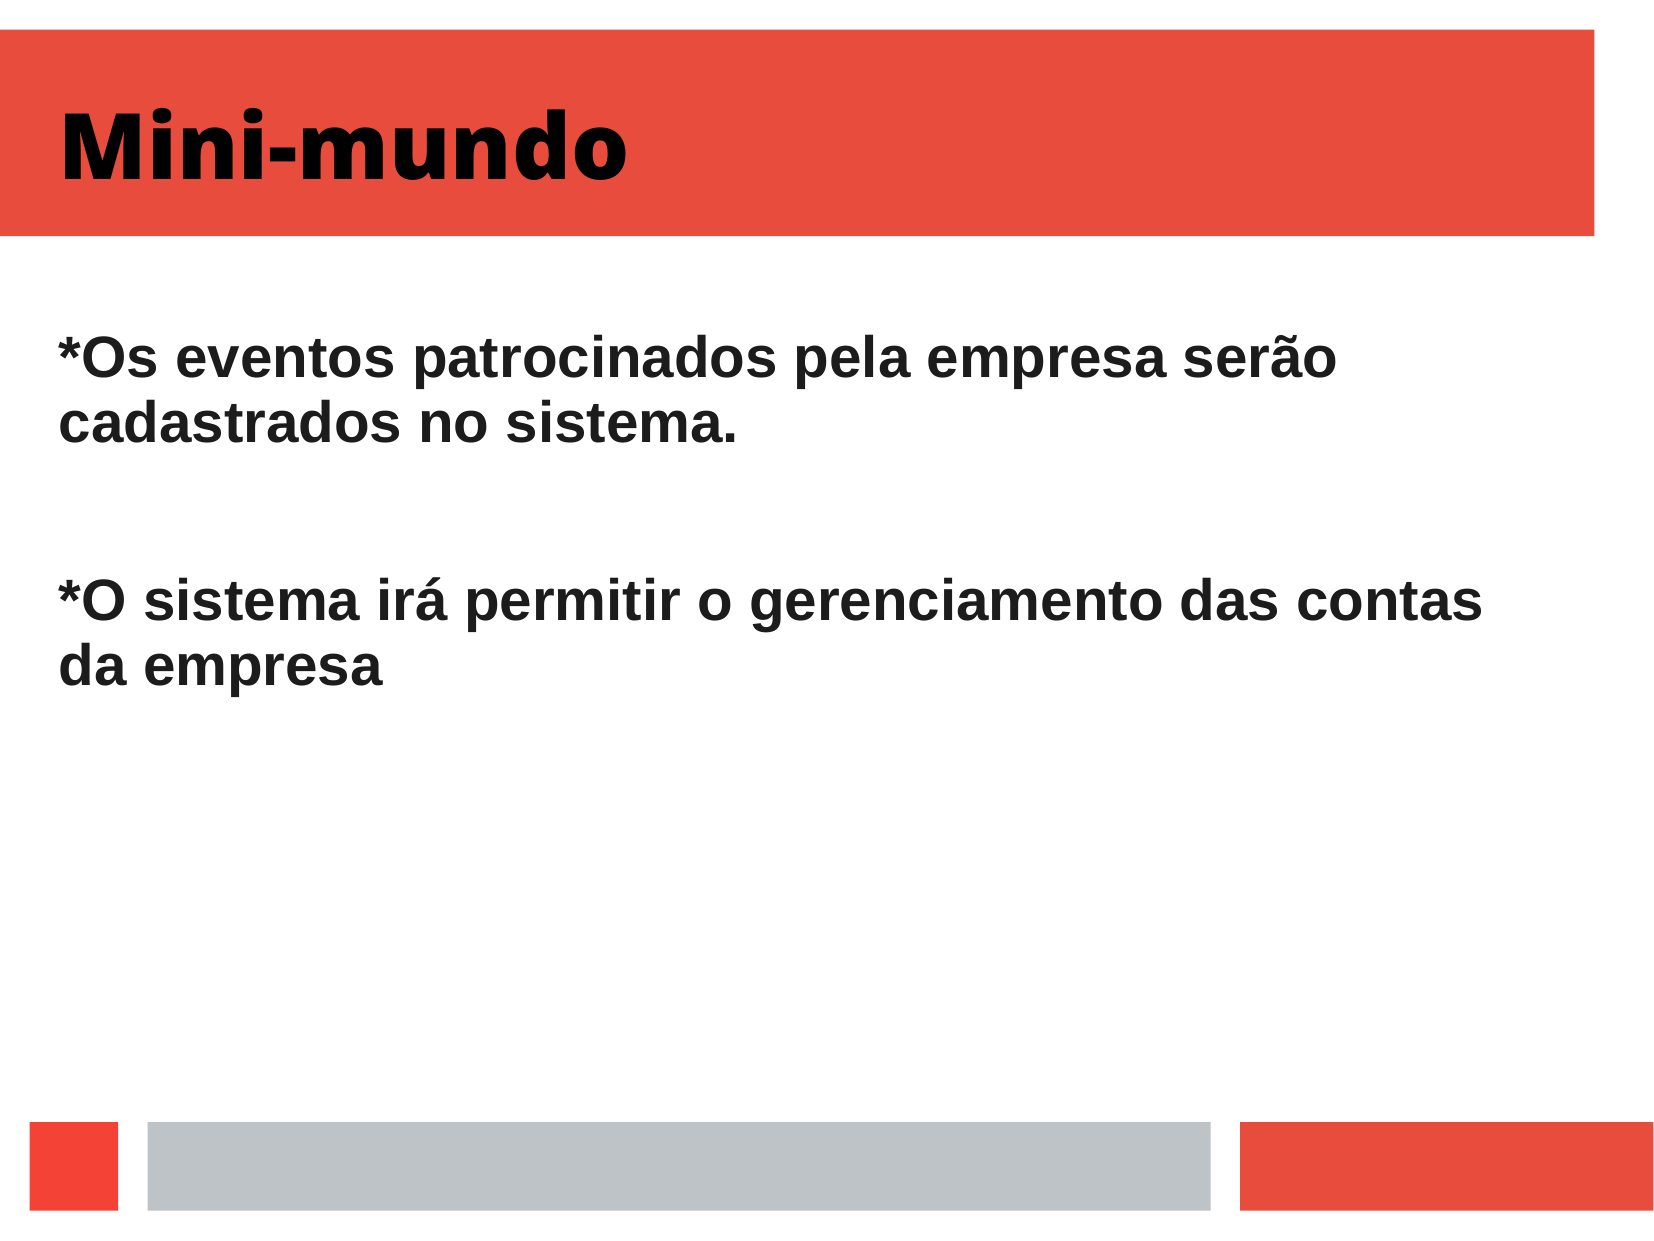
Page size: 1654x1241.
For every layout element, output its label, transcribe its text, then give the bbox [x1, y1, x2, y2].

title Mini-mundo [59, 59, 1595, 207]
list *Os eventos patrocinados pela empresa serão cadastrados no sistema. *O sistema irá permitir o gerenciamento das contas da empresa [59, 324, 1565, 1093]
